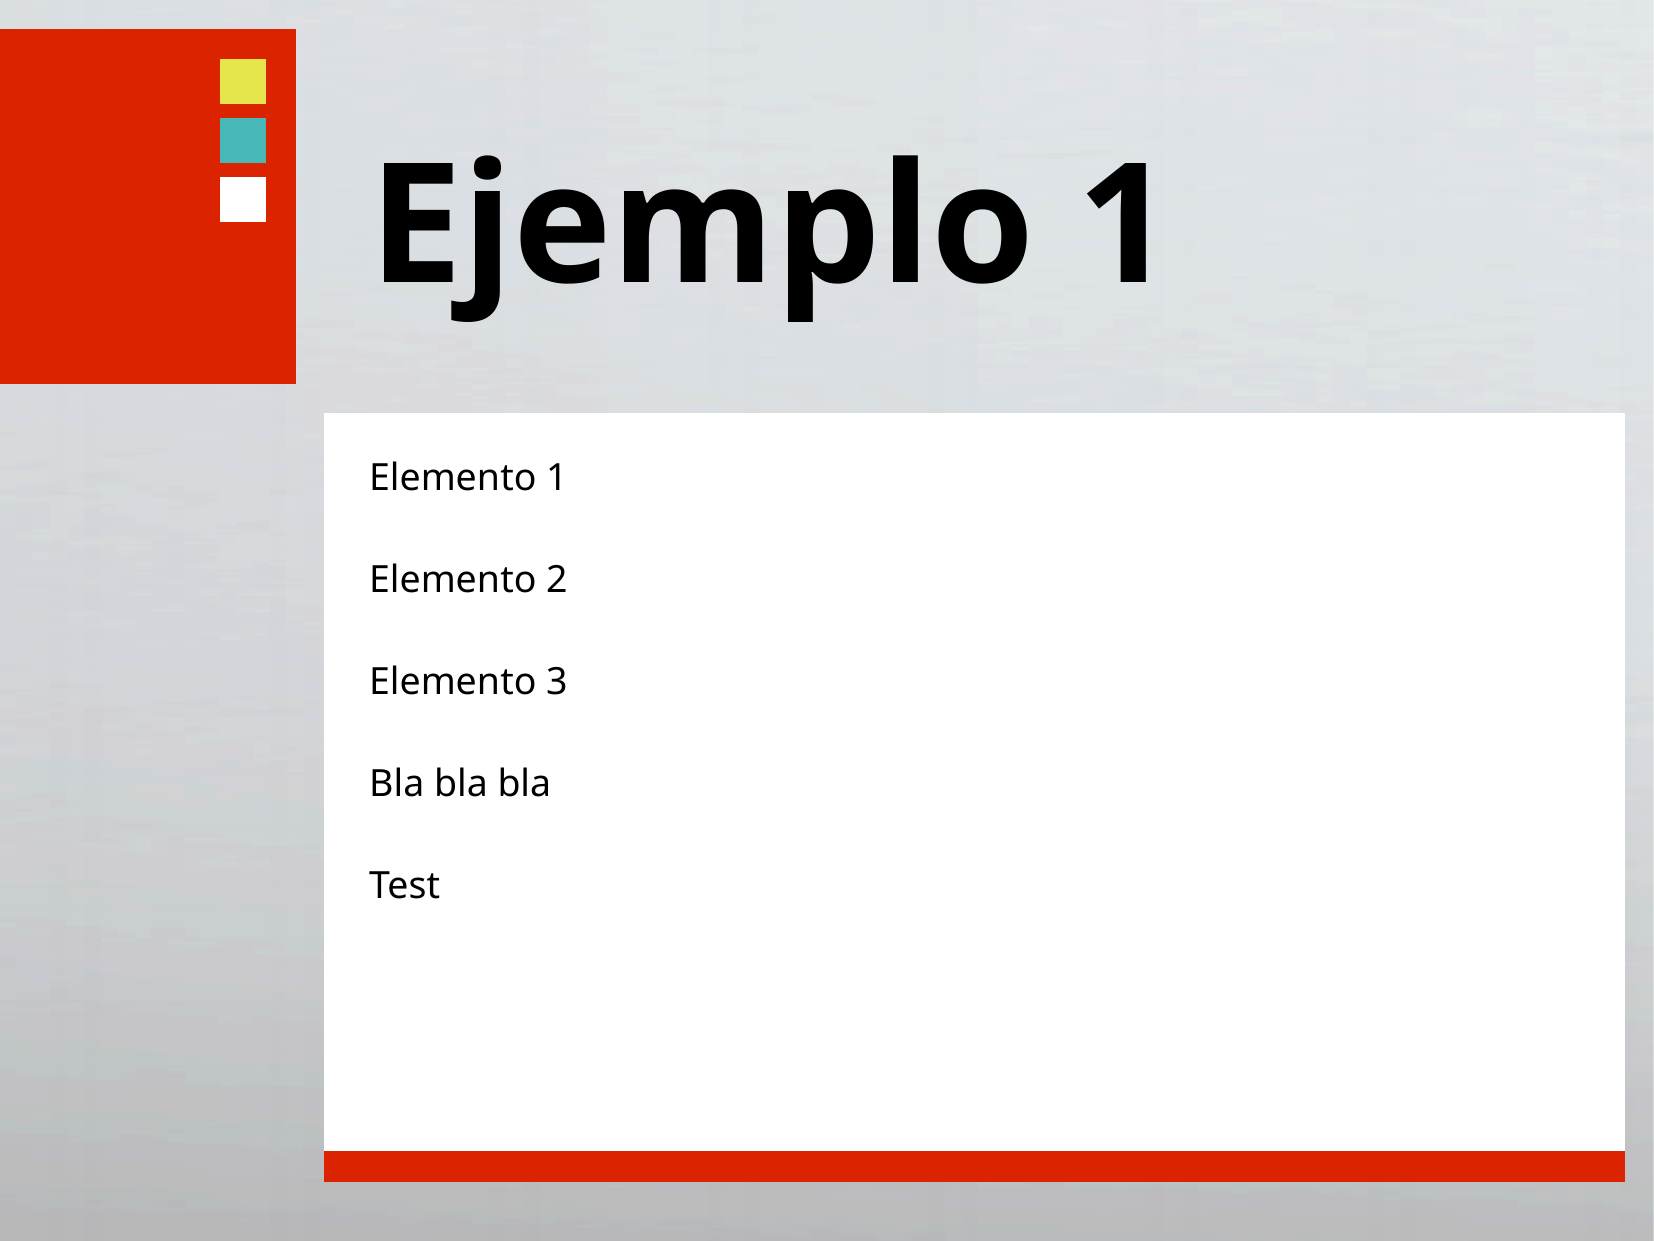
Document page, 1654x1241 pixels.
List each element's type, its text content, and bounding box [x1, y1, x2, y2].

text_box [0, 29, 296, 384]
picture [0, 0, 1654, 1241]
text_box Elemento 1 Elemento 2 Elemento 3 Bla bla bla Test [354, 442, 975, 856]
text_box Ejemplo 1 [354, 96, 1595, 308]
text_box [324, 413, 1625, 1182]
